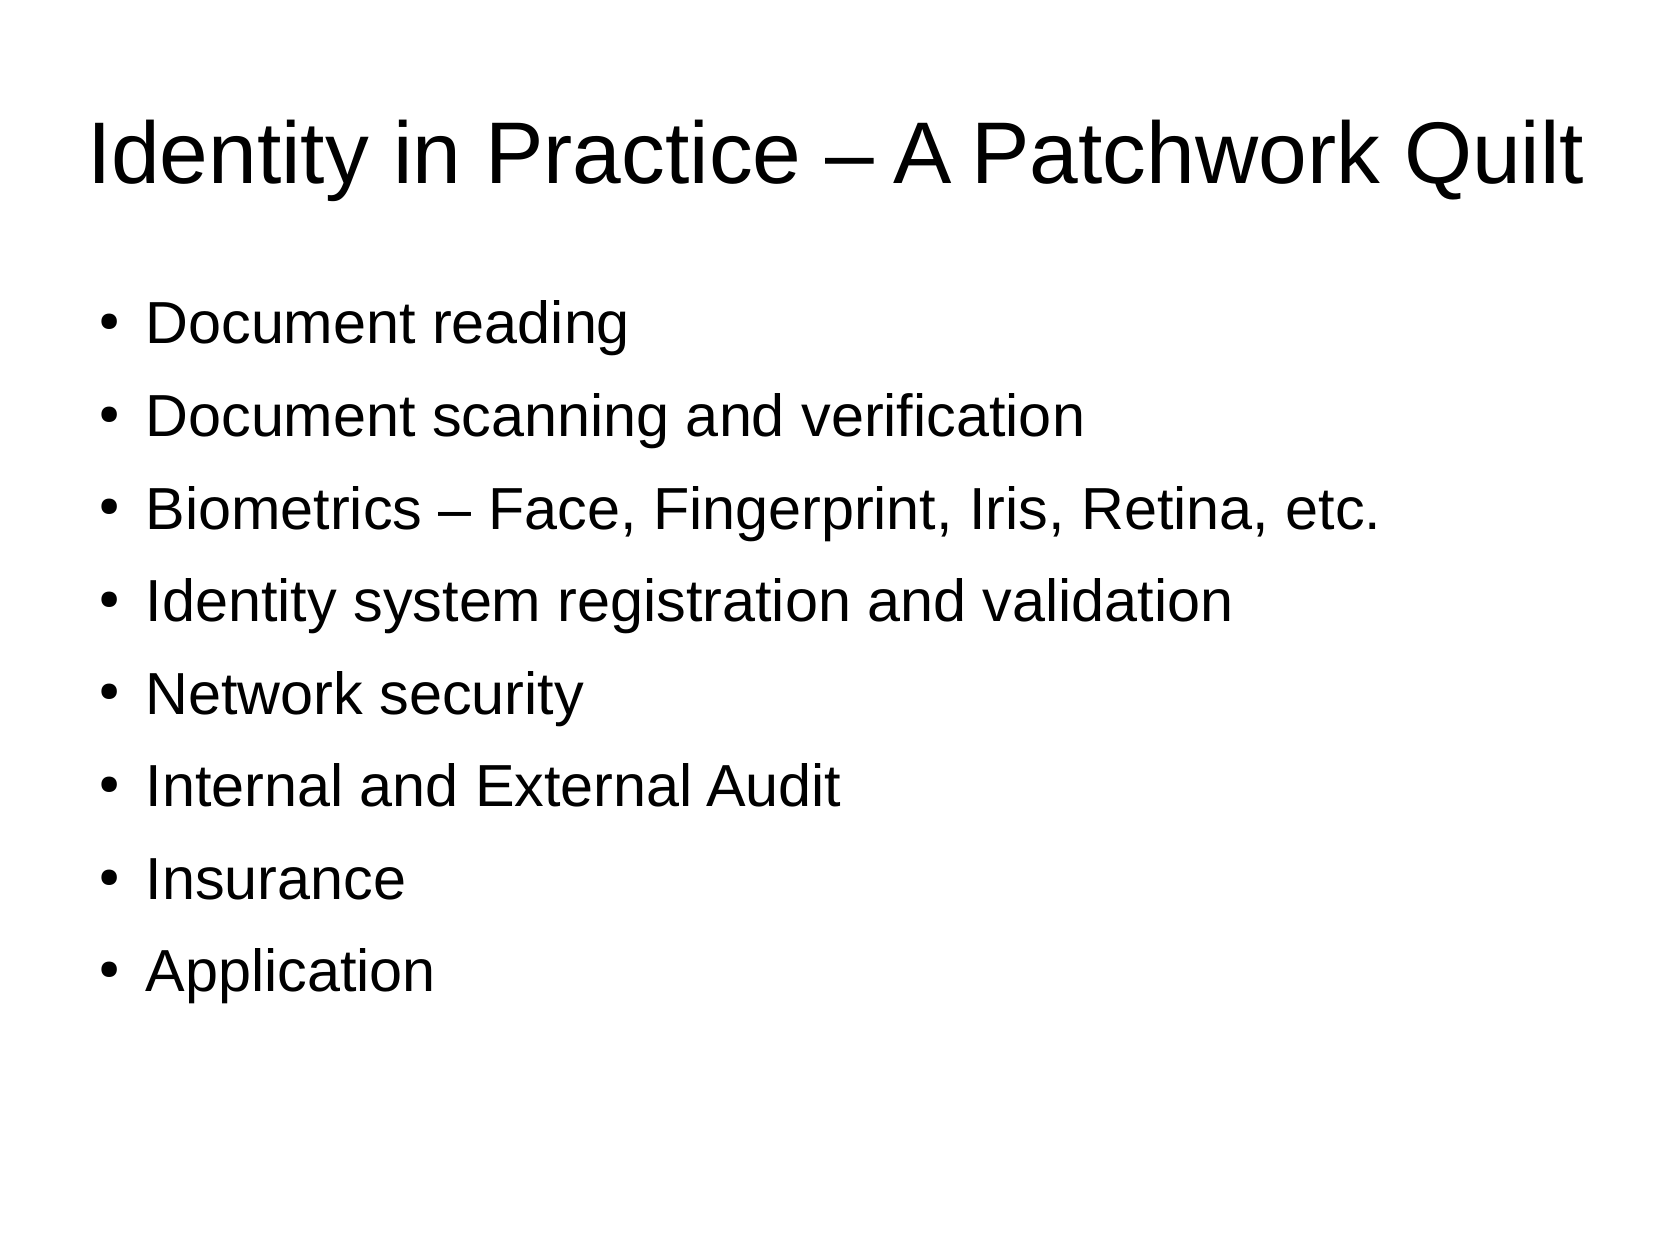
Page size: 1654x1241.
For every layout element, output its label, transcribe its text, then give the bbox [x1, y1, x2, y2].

title Identity in Practice – A Patchwork Quilt [82, 49, 1591, 257]
list Document reading Document scanning and verification Biometrics – Face, Fingerprint, Iris, Retina, etc. Identity system registration and validation Network security Internal and External Audit Insurance Application [82, 290, 1571, 1010]
